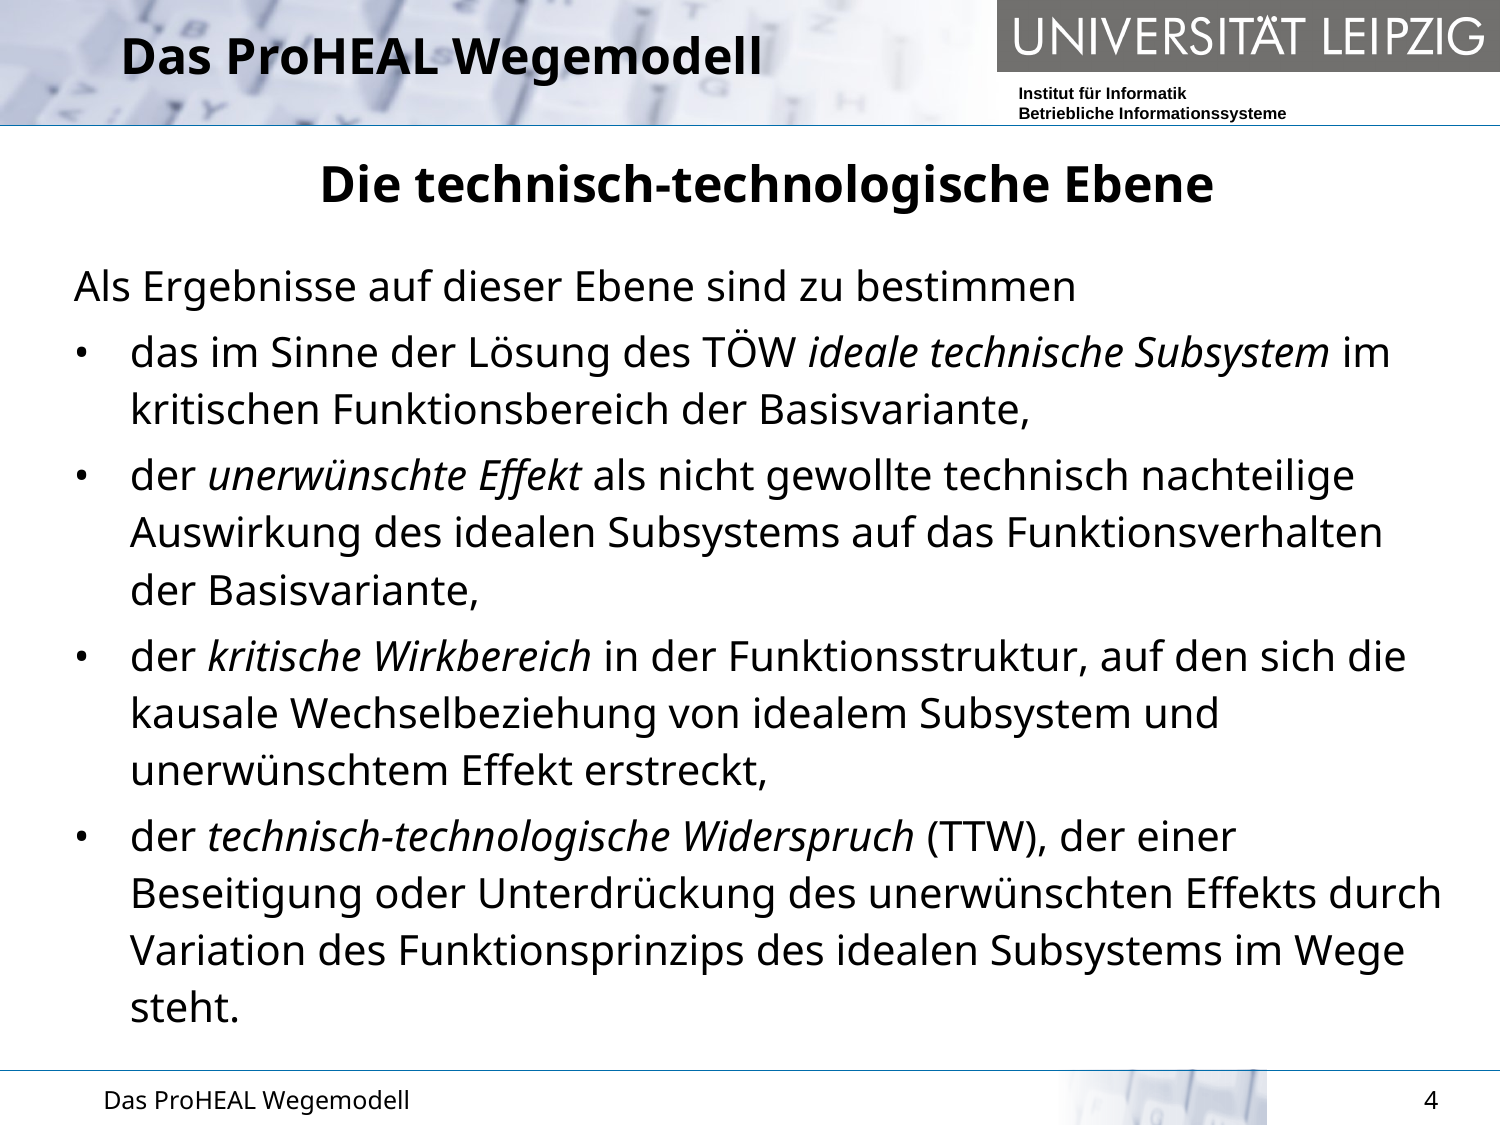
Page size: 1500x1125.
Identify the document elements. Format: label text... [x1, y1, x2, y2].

picture [0, 0, 1500, 125]
list Die technisch-technologische Ebene Als Ergebnisse auf dieser Ebene sind zu bestimmen das im Sinne der Lösung des TÖW ideale technische Subsystem im kritischen Funktionsbereich der Basisvariante, der unerwünschte Effekt als nicht gewollte technisch nachteilige Auswirkung des idealen Subsystems auf das Funktionsverhalten der Basisvariante, der kritische Wirkbereich in der Funktionsstruktur, auf den sich die kausale Wechselbeziehung von idealem Subsystem und unerwünschtem Effekt erstreckt, der technisch-technologische Widerspruch (TTW), der einer Beseitigung oder Unterdrückung des unerwünschten Effekts durch Variation des Funktionsprinzips des idealen Subsystems im Wege steht. [59, 141, 1477, 1059]
text_box Das ProHEAL Wegemodell [105, 16, 779, 93]
picture [1057, 1071, 1267, 1125]
